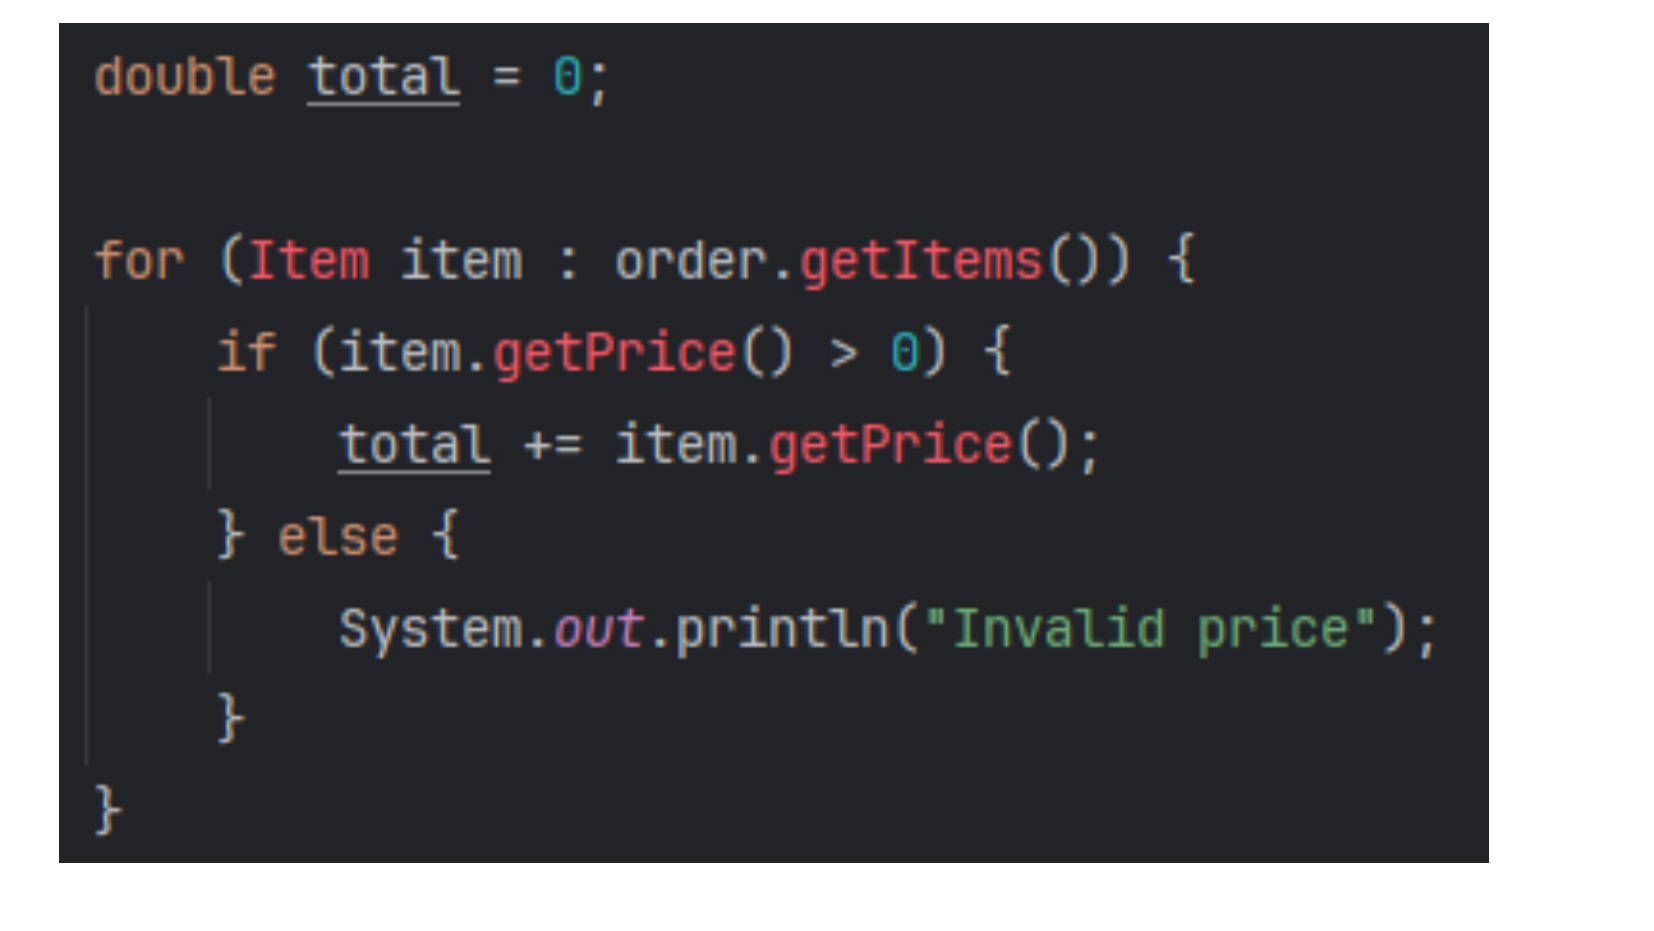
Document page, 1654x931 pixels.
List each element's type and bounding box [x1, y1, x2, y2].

picture [59, 23, 1489, 863]
